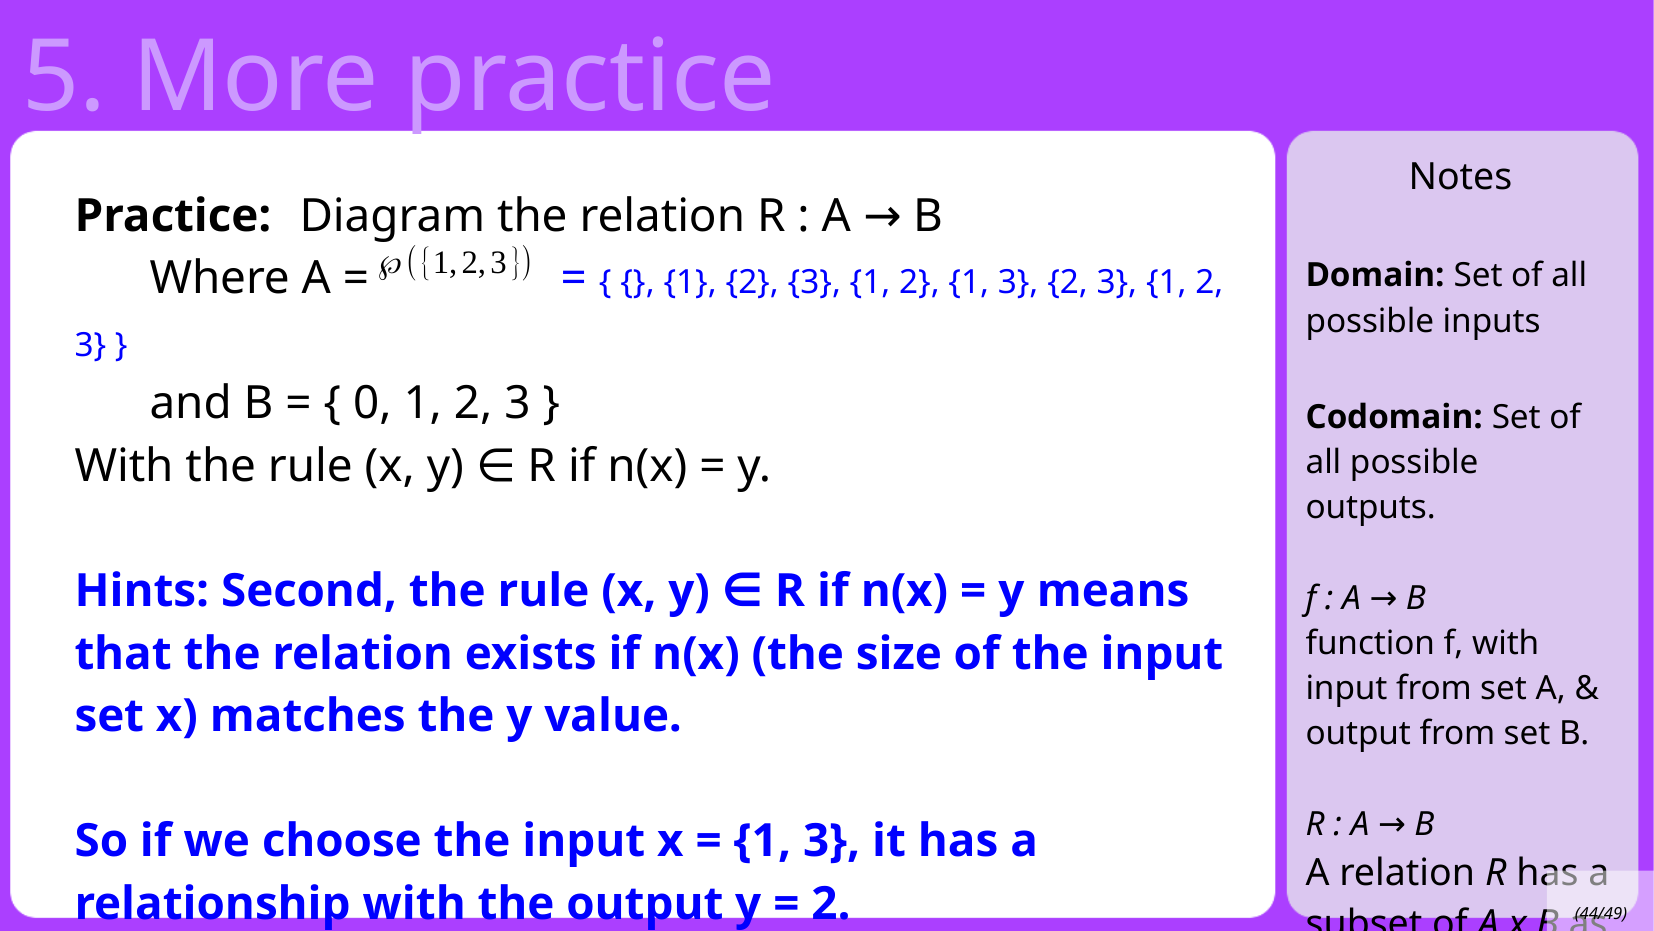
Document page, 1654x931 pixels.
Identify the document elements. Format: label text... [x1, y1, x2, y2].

text_box (<number>/49) [1546, 877, 1654, 931]
picture [1437, 918, 1449, 931]
text_box Practice: Diagram the relation R : A → B Where A = = { {}, {1}, {2}, {3}, {1, 2}, {1, 3}, {2, 3}, {1, 2, 3} } and B = { 0, 1, 2, 3 } With the rule (x, y) ∈ R if n(x) = y. Hints: Second, the rule (x, y) ∈ R if n(x) = y means that the relation exists if n(x) (the size of the input set x) matches the y value. So if we choose the input x = {1, 3}, it has a relationship with the output y = 2. The size of n( {1, 3} ) is 2. [74, 182, 1234, 852]
picture [1352, 918, 1364, 931]
picture [1485, 913, 1492, 925]
picture [0, 0, 1654, 931]
title 5. More practice [22, 13, 1511, 130]
chart [369, 242, 541, 283]
text_box Notes Domain: Set of all possible inputs Codomain: Set of all possible outputs. f : A → B function f, with input from set A, & output from set B. R : A → B A relation R has a subset of A x B as its rule. [1290, 141, 1631, 819]
picture [1393, 918, 1403, 924]
